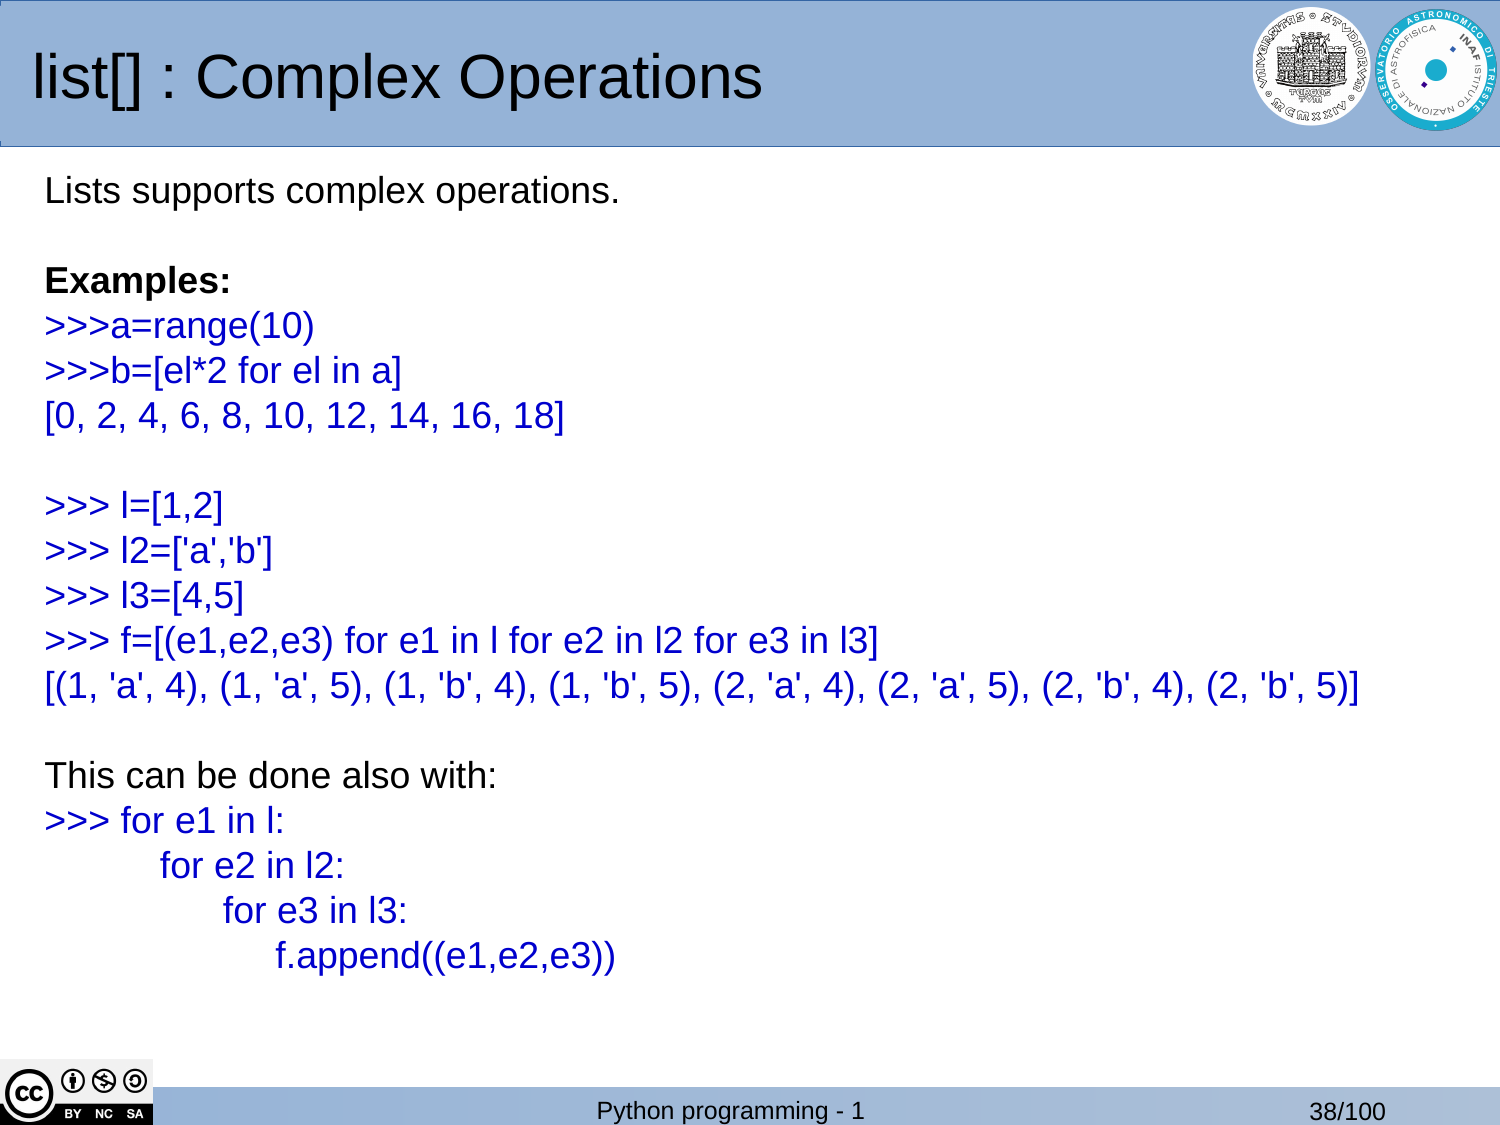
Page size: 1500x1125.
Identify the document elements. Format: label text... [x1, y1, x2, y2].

list Lists supports complex operations. Examples: >>>a=range(10) >>>b=[el*2 for el in a] [0, 2, 4, 6, 8, 10, 12, 14, 16, 18] >>> l=[1,2] >>> l2=['a','b'] >>> l3=[4,5] >>> f=[(e1,e2,e3) for e1 in l for e2 in l2 for e3 in l3] [(1, 'a', 4), (1, 'a', 5), (1, 'b', 4), (1, 'b', 5), (2, 'a', 4), (2, 'a', 5), (2, 'b', 4), (2, 'b', 5)] This can be done also with: >>> for e1 in l: for e2 in l2: for e3 in l3: f.append((e1,e2,e3)) [29, 158, 1500, 1071]
text_box list[] : Complex Operations [0, 5, 1253, 141]
picture [0, 1059, 153, 1125]
picture [1253, 0, 1500, 156]
